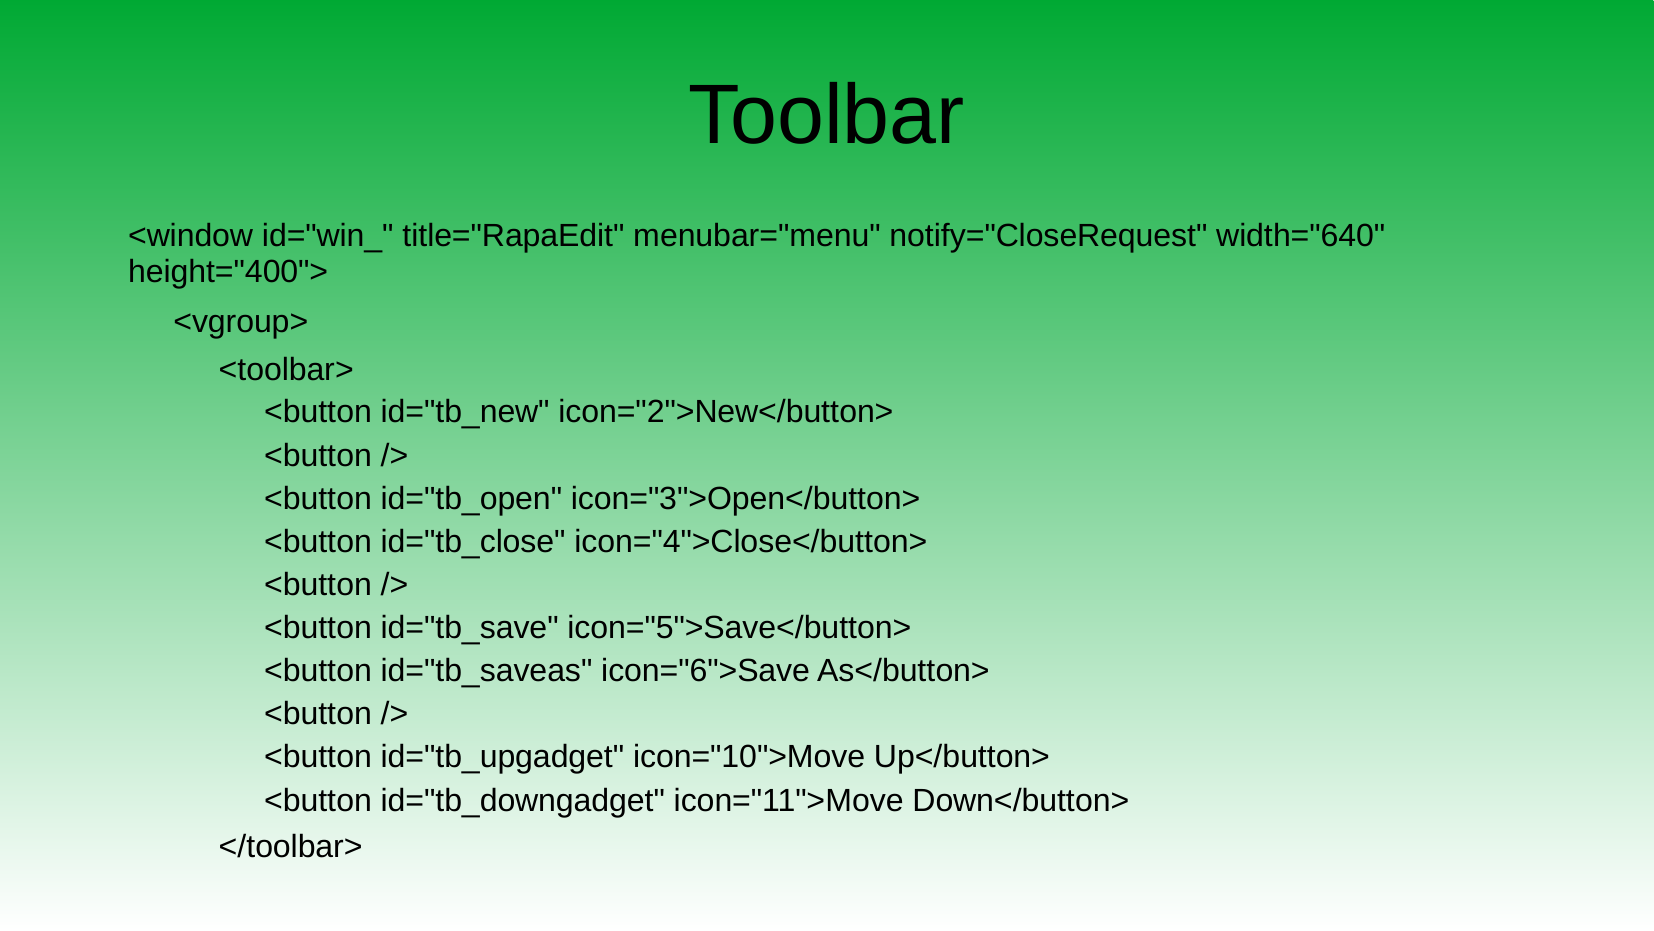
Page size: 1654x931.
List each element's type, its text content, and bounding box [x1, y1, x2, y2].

title Toolbar [82, 36, 1571, 193]
list <window id="win_" title="RapaEdit" menubar="menu" notify="CloseRequest" width="640" height="400"> <vgroup> <toolbar> <button id="tb_new" icon="2">New</button> <button /> <button id="tb_open" icon="3">Open</button> <button id="tb_close" icon="4">Close</button> <button /> <button id="tb_save" icon="5">Save</button> <button id="tb_saveas" icon="6">Save As</button> <button /> <button id="tb_upgadget" icon="10">Move Up</button> <button id="tb_downgadget" icon="11">Move Down</button> </toolbar> [82, 217, 1571, 872]
